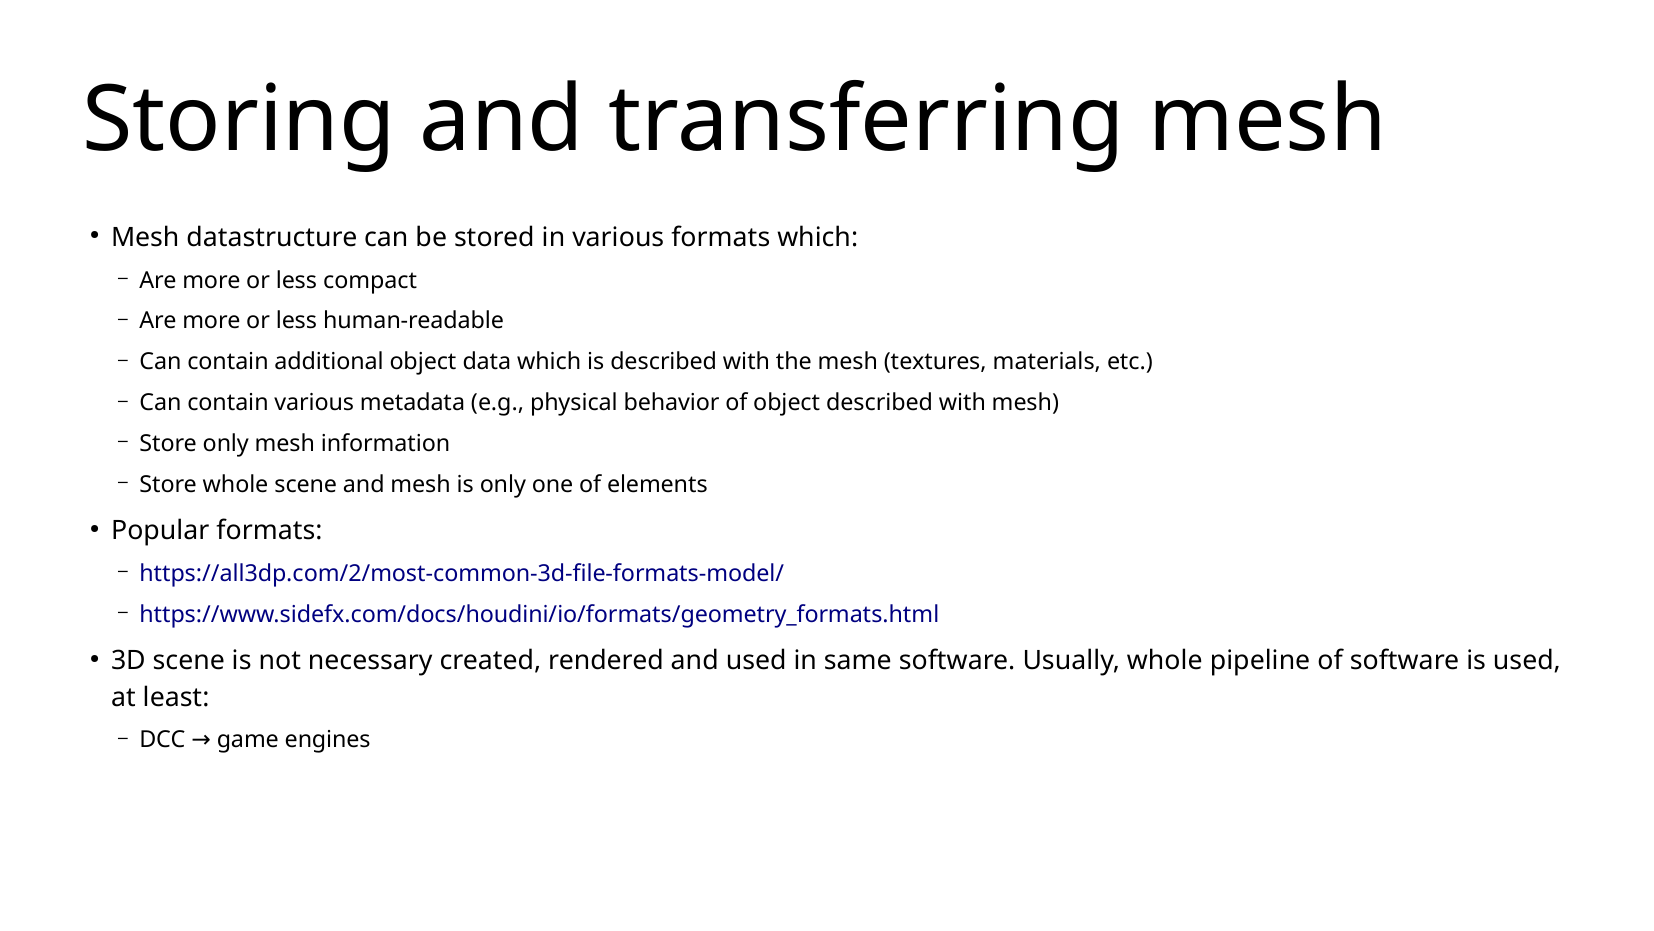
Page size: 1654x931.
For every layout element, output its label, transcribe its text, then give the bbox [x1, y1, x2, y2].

title Storing and transferring mesh [82, 37, 1571, 193]
list Mesh datastructure can be stored in various formats which: Are more or less compact Are more or less human-readable Can contain additional object data which is described with the mesh (textures, materials, etc.) Can contain various metadata (e.g., physical behavior of object described with mesh) Store only mesh information Store whole scene and mesh is only one of elements Popular formats: https://all3dp.com/2/most-common-3d-file-formats-model/ https://www.sidefx.com/docs/houdini/io/formats/geometry_formats.html 3D scene is not necessary created, rendered and used in same software. Usually, whole pipeline of software is used, at least: DCC → game engines [82, 217, 1571, 758]
